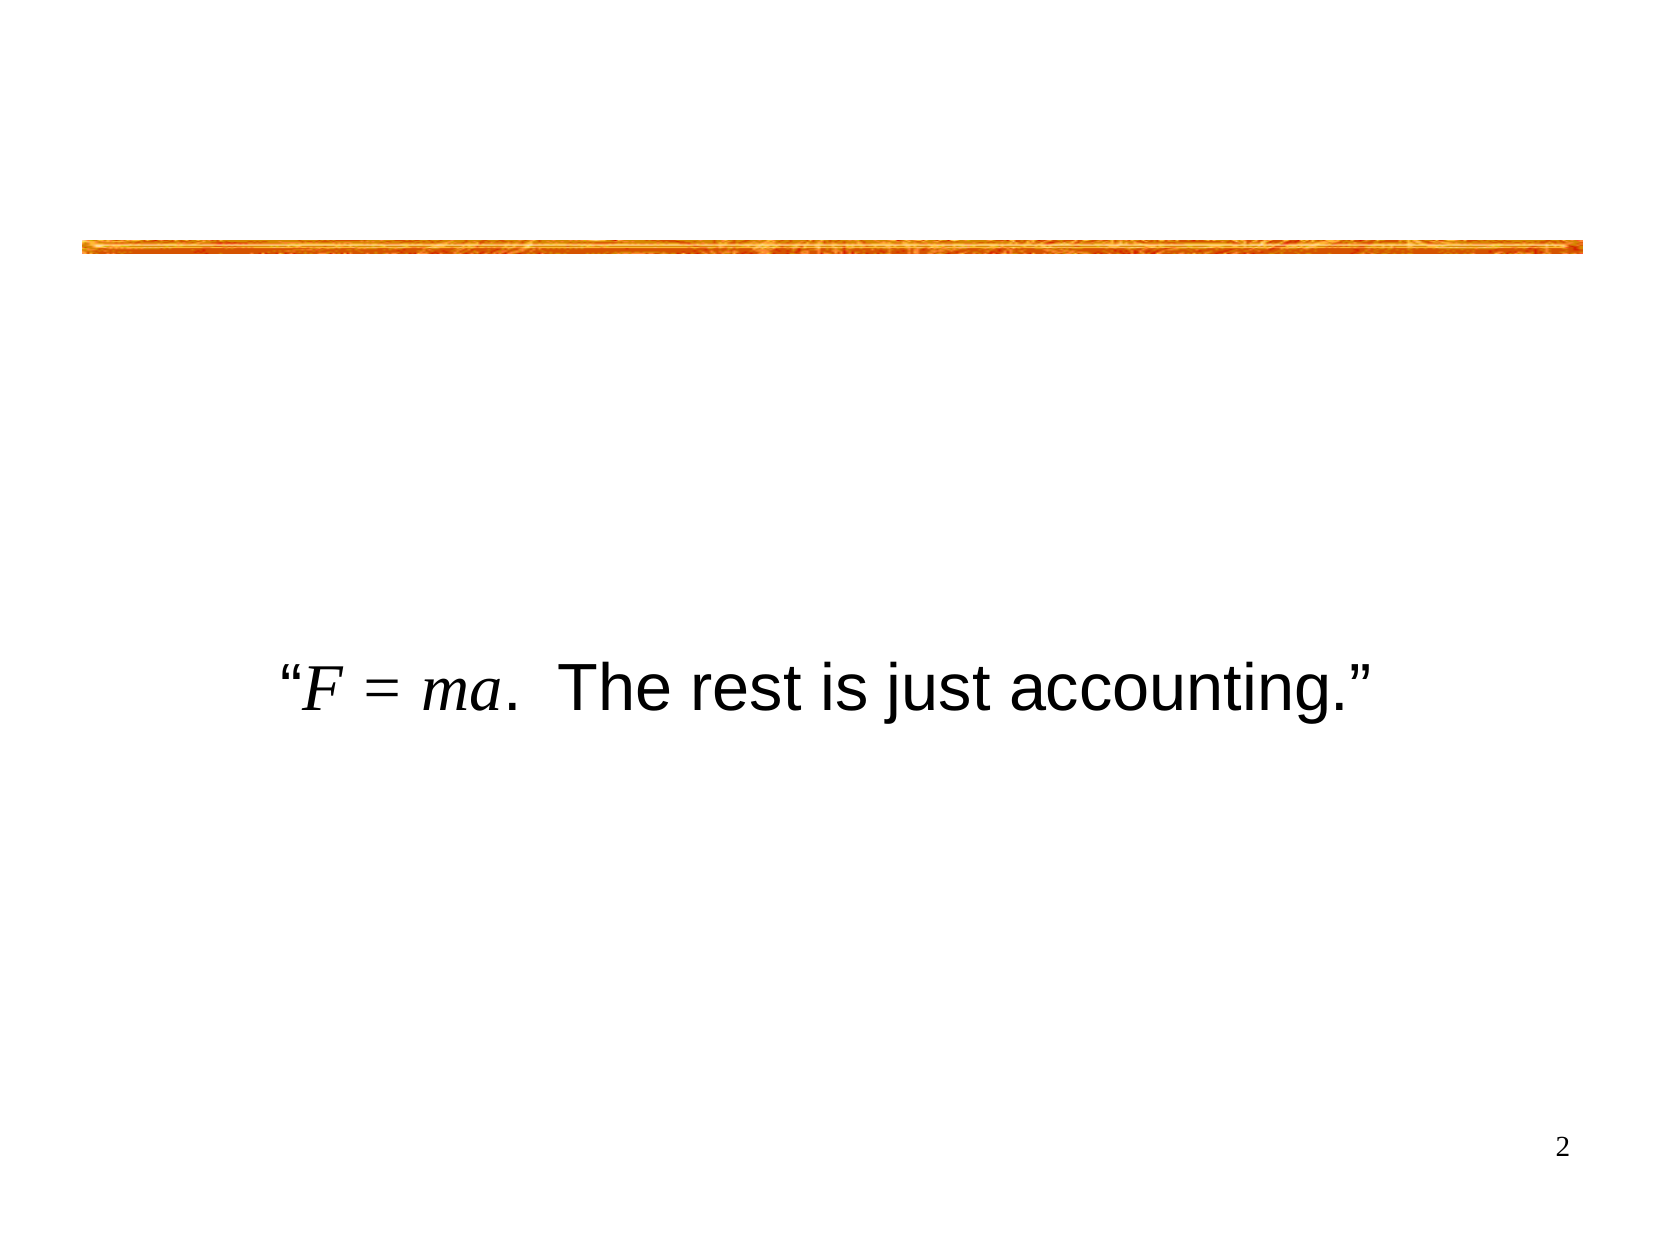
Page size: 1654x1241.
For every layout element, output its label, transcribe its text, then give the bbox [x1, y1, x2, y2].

picture [82, 240, 1583, 254]
subtitle “F = ma. The rest is just accounting.” [82, 443, 1571, 979]
